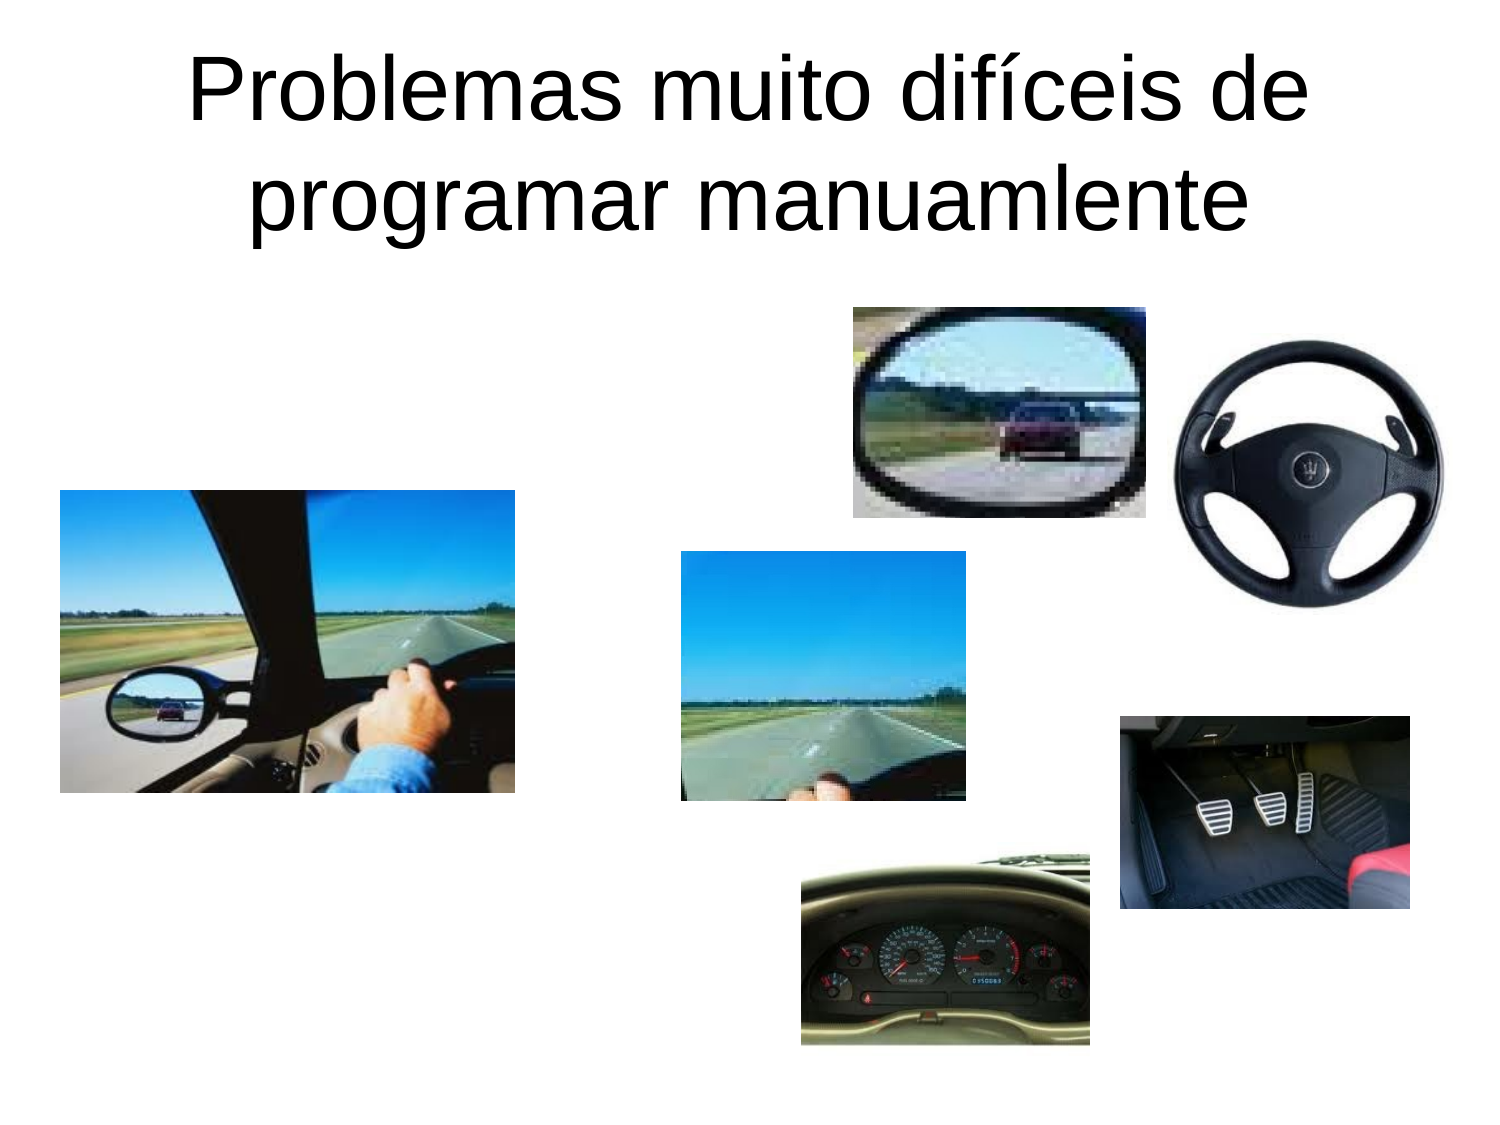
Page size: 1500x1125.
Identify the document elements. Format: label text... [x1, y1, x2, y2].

picture [801, 842, 1090, 1058]
picture [1167, 333, 1453, 615]
picture [681, 627, 966, 802]
picture [681, 551, 966, 605]
picture [60, 490, 515, 793]
picture [1120, 716, 1410, 909]
title Problemas muito difíceis de programar manuamlente [75, 21, 1426, 257]
picture [853, 307, 1146, 518]
